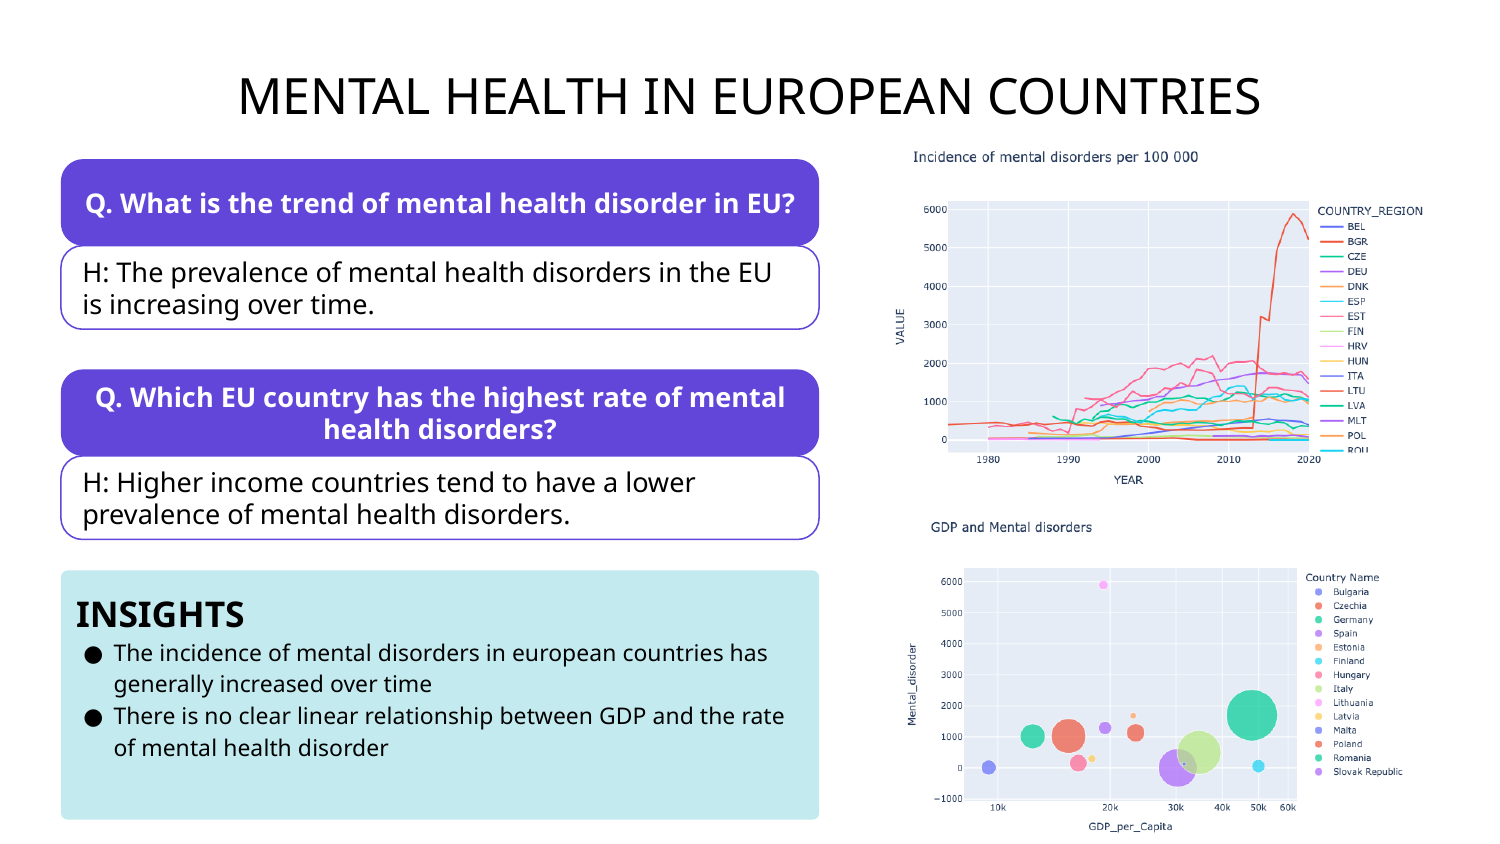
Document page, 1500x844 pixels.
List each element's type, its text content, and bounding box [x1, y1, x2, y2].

text_box INSIGHTS The incidence of mental disorders in european countries has generally increased over time There is no clear linear relationship between GDP and the rate of mental health disorder [61, 570, 820, 820]
text_box Q. What is the trend of mental health disorder in EU? [60, 159, 820, 246]
picture [905, 514, 1415, 844]
text_box H: Higher income countries tend to have a lower prevalence of mental health disorders. [60, 455, 820, 540]
title MENTAL HEALTH IN EUROPEAN COUNTRIES [75, 67, 1425, 122]
picture [885, 141, 1434, 495]
text_box H: The prevalence of mental health disorders in the EU is increasing over time. [60, 245, 820, 330]
text_box Q. Which EU country has the highest rate of mental health disorders? [60, 369, 820, 456]
